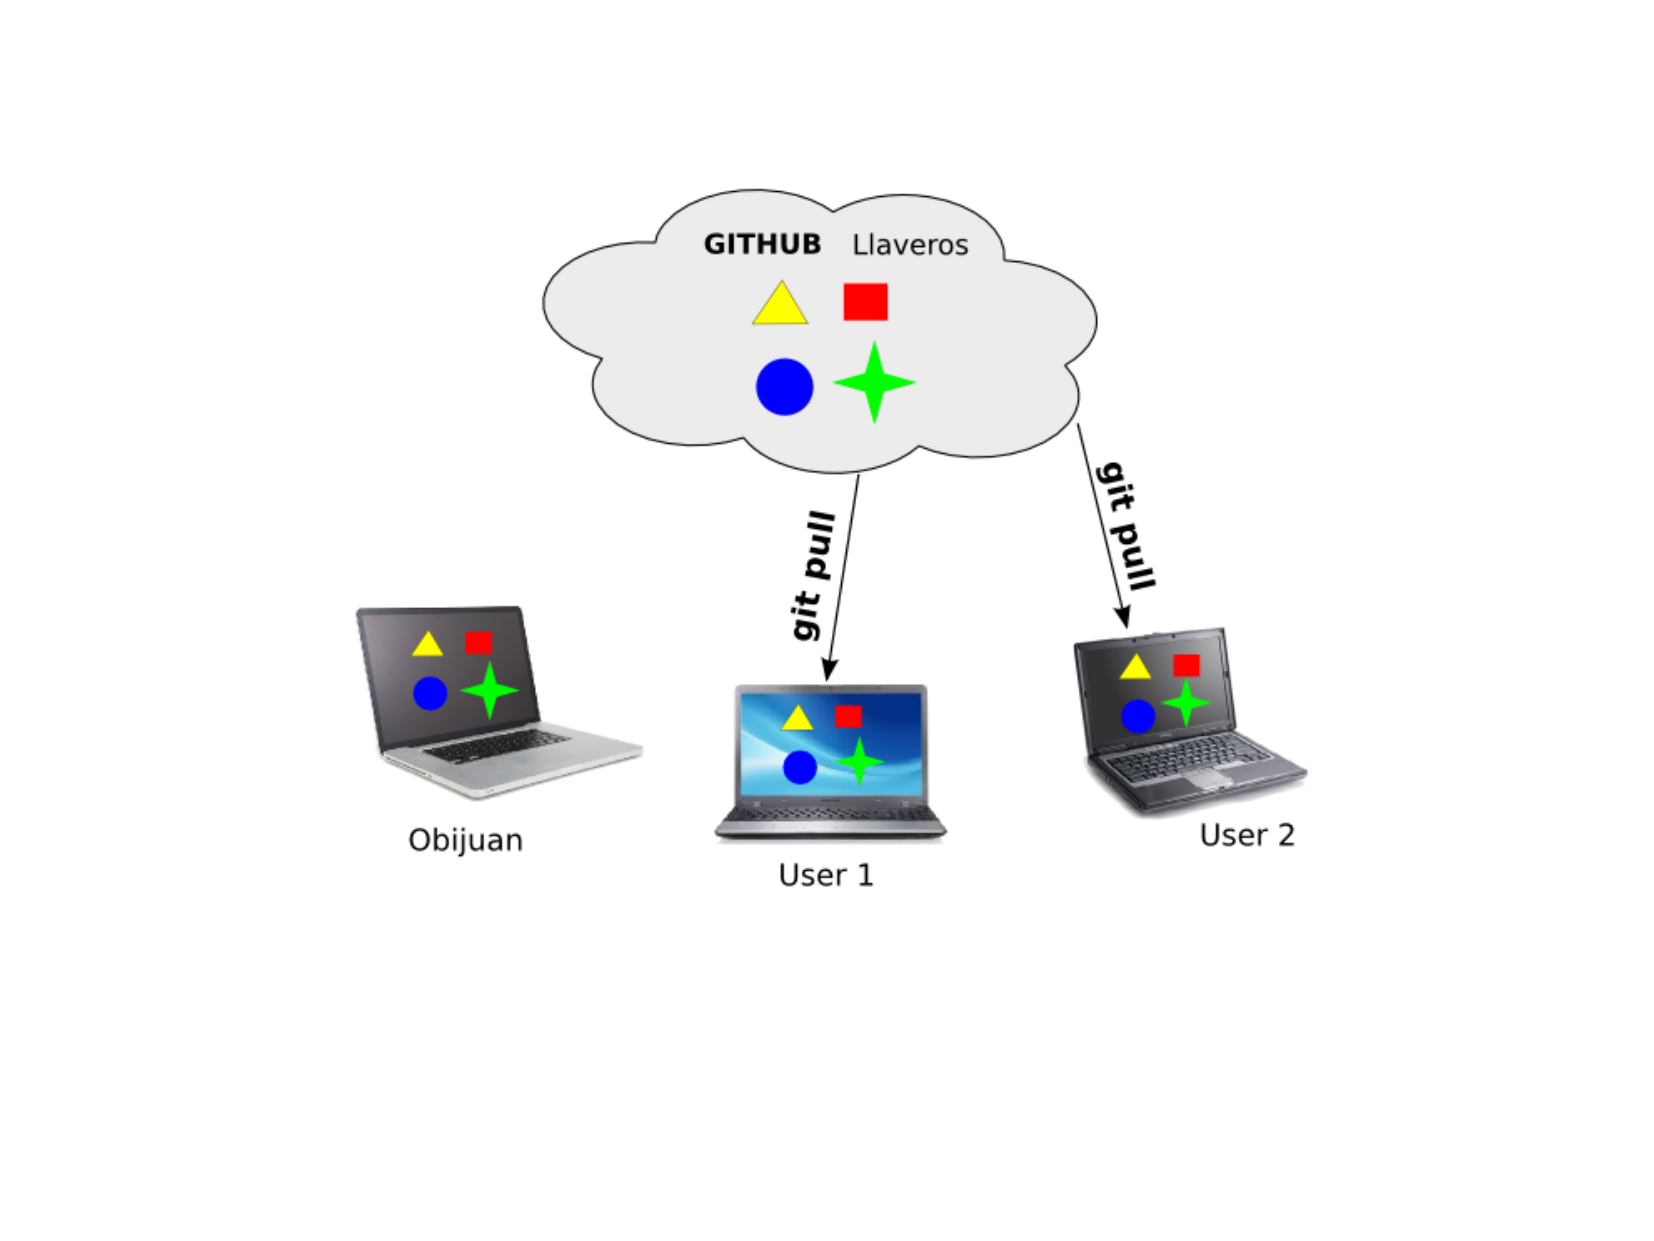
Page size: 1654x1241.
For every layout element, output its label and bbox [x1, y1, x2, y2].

picture [329, 161, 1333, 900]
